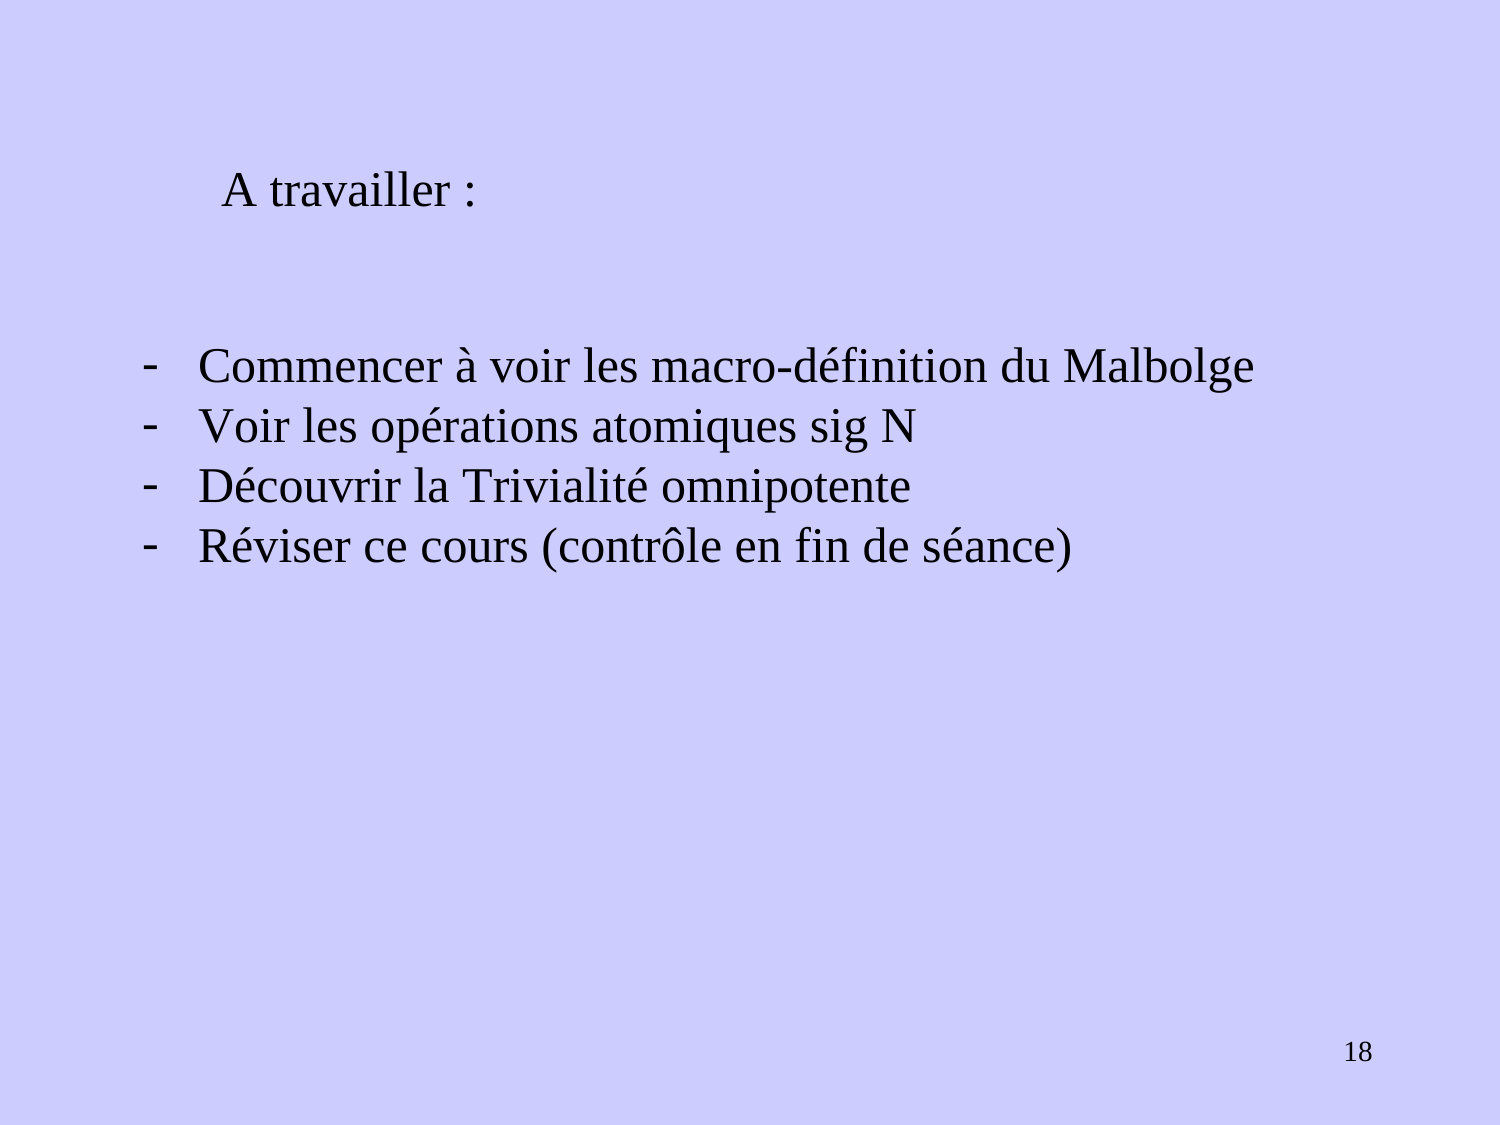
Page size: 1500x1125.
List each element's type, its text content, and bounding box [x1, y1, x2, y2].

text_box A travailler : [206, 149, 493, 225]
text_box Commencer à voir les macro-définition du Malbolge Voir les opérations atomiques sig N Découvrir la Trivialité omnipotente Réviser ce cours (contrôle en fin de séance) [127, 324, 1271, 581]
text_box <numéro> [1074, 1025, 1388, 1101]
